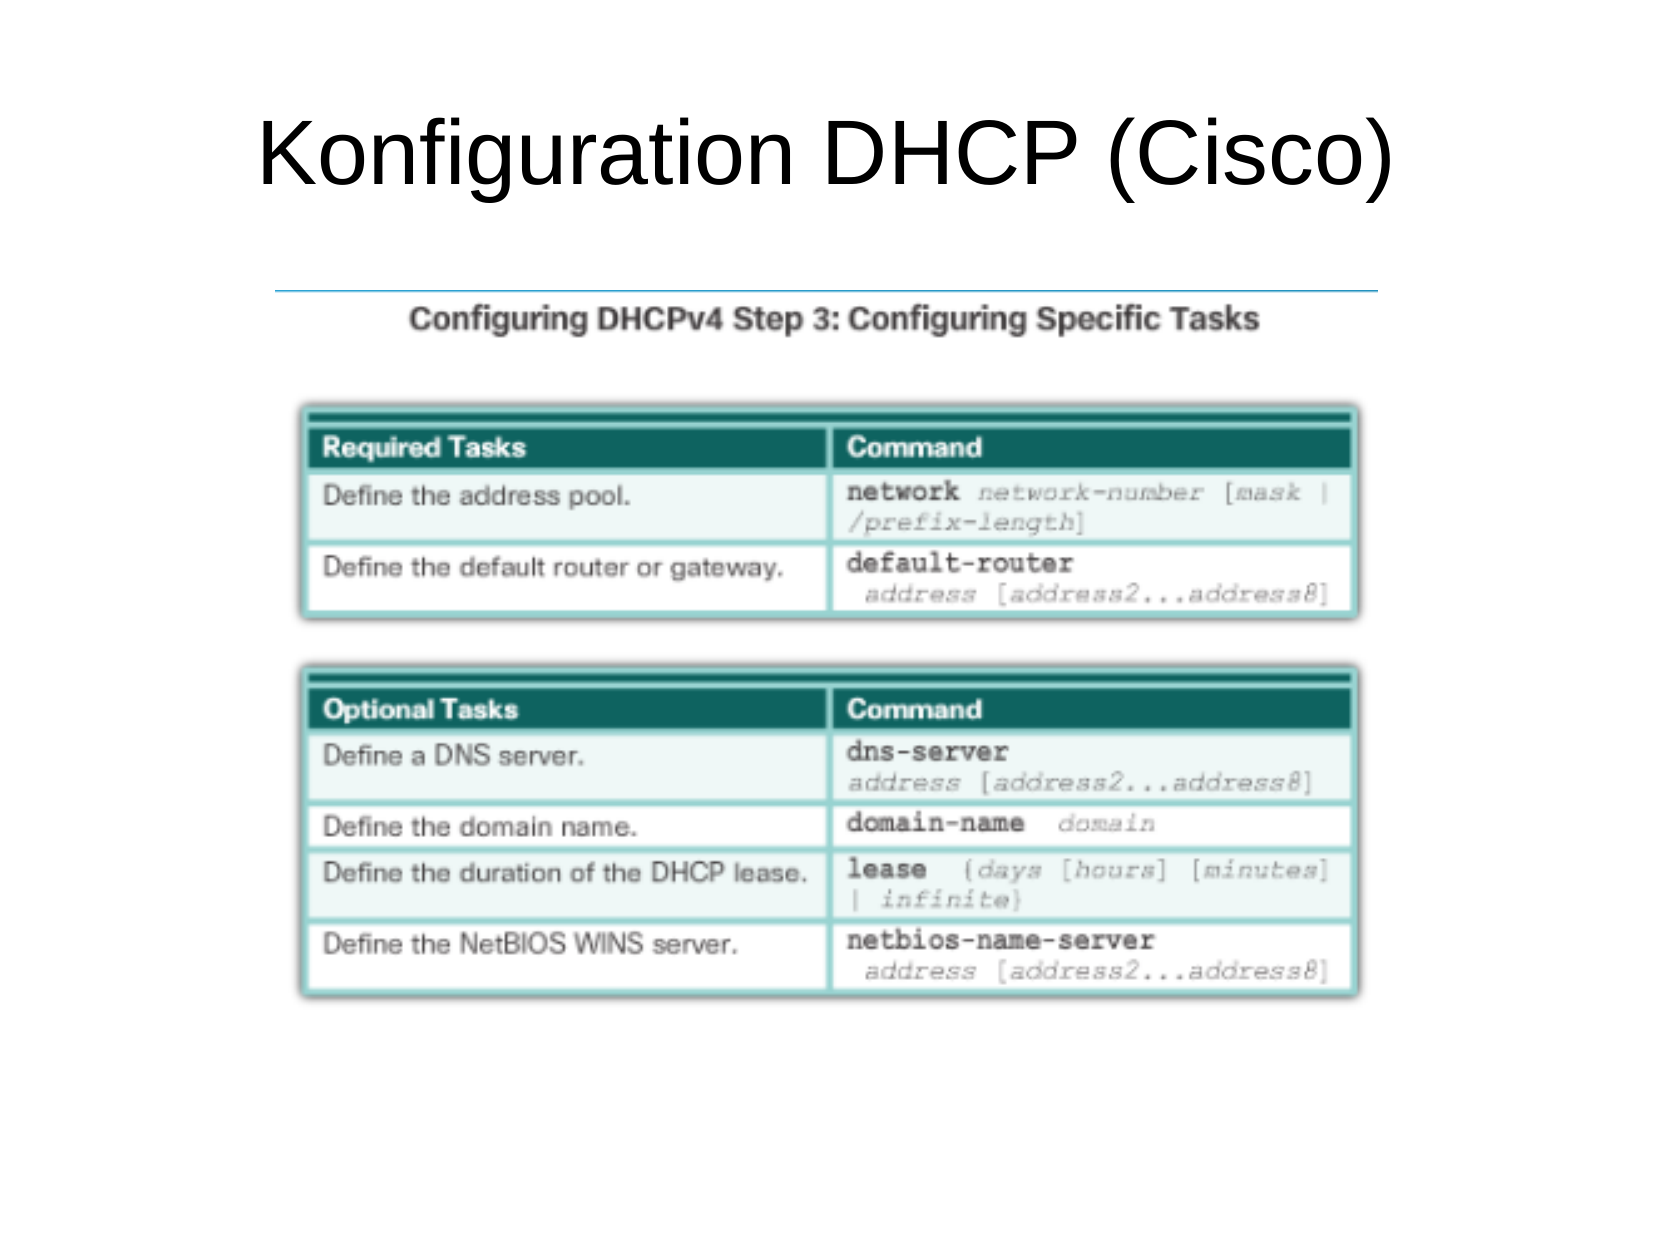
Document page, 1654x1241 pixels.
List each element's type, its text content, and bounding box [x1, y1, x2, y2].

title Konfiguration DHCP (Cisco) [82, 49, 1571, 257]
picture [275, 290, 1378, 1010]
